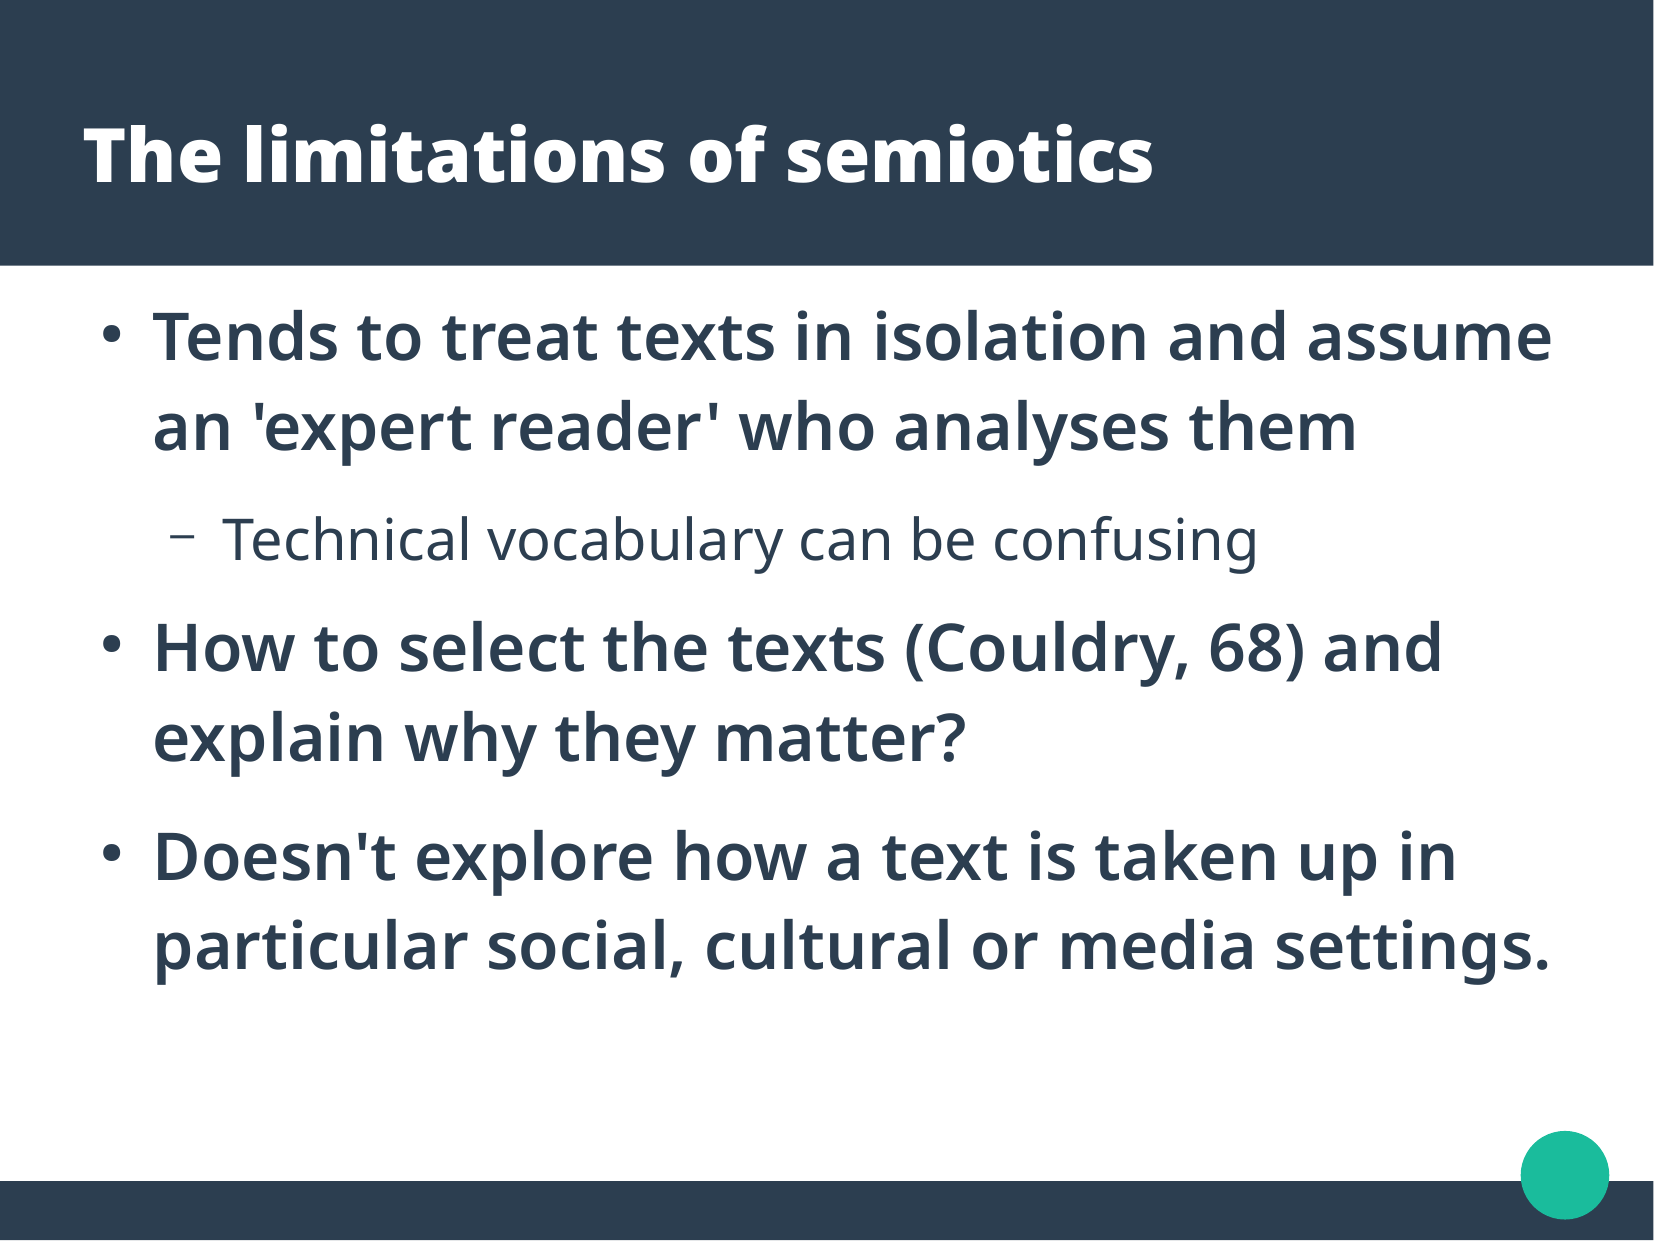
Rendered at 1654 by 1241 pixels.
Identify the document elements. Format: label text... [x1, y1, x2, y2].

title The limitations of semiotics [82, 49, 1571, 257]
list Tends to treat texts in isolation and assume an 'expert reader' who analyses them Technical vocabulary can be confusing How to select the texts (Couldry, 68) and explain why they matter? Doesn't explore how a text is taken up in particular social, cultural or media settings. [82, 290, 1571, 1010]
